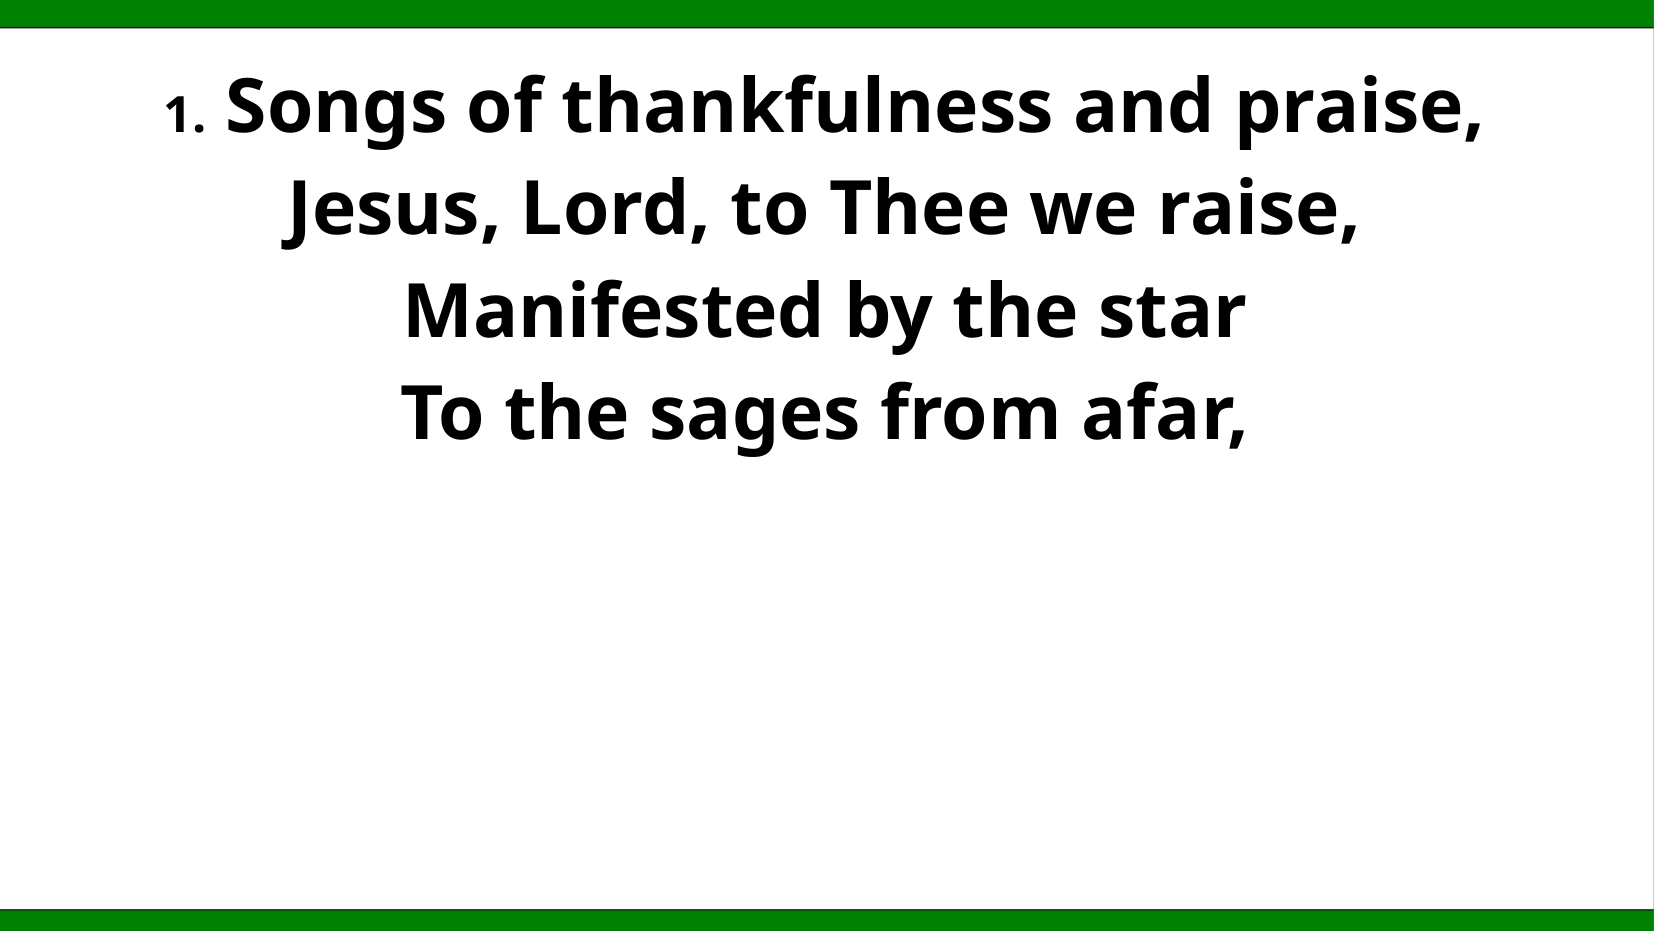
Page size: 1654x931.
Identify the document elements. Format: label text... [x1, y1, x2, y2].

text_box 1. Songs of thankfulness and praise, Jesus, Lord, to Thee we raise, Manifested by the star To the sages from afar, [90, 45, 1561, 460]
picture [0, 0, 1654, 931]
